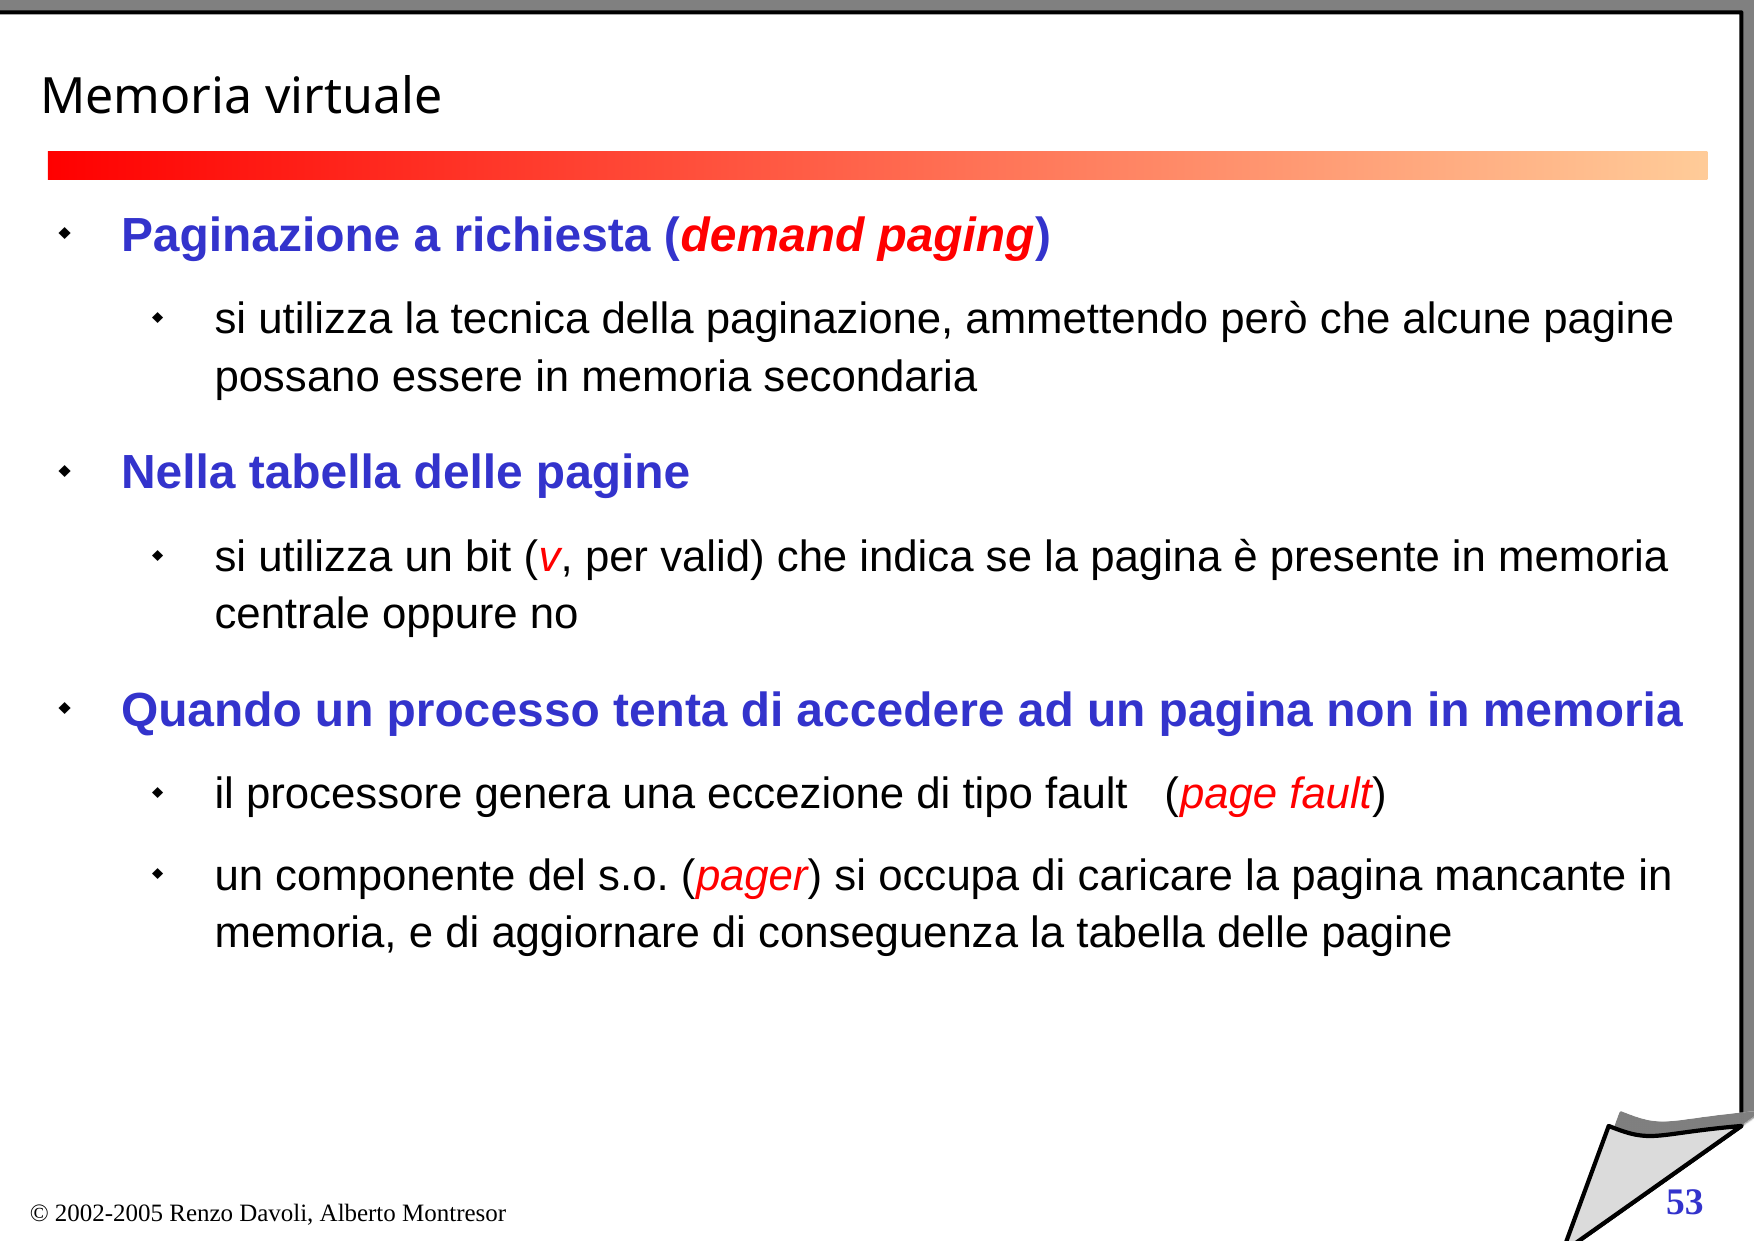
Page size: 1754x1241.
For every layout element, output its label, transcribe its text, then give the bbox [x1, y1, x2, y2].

list Paginazione a richiesta (demand paging) si utilizza la tecnica della paginazione, ammettendo però che alcune pagine possano essere in memoria secondaria Nella tabella delle pagine si utilizza un bit (v, per valid) che indica se la pagina è presente in memoria centrale oppure no Quando un processo tenta di accedere ad un pagina non in memoria il processore genera una eccezione di tipo fault (page fault) un componente del s.o. (pager) si occupa di caricare la pagina mancante in memoria, e di aggiornare di conseguenza la tabella delle pagine [58, 206, 1696, 1156]
title Memoria virtuale [40, 49, 1714, 144]
